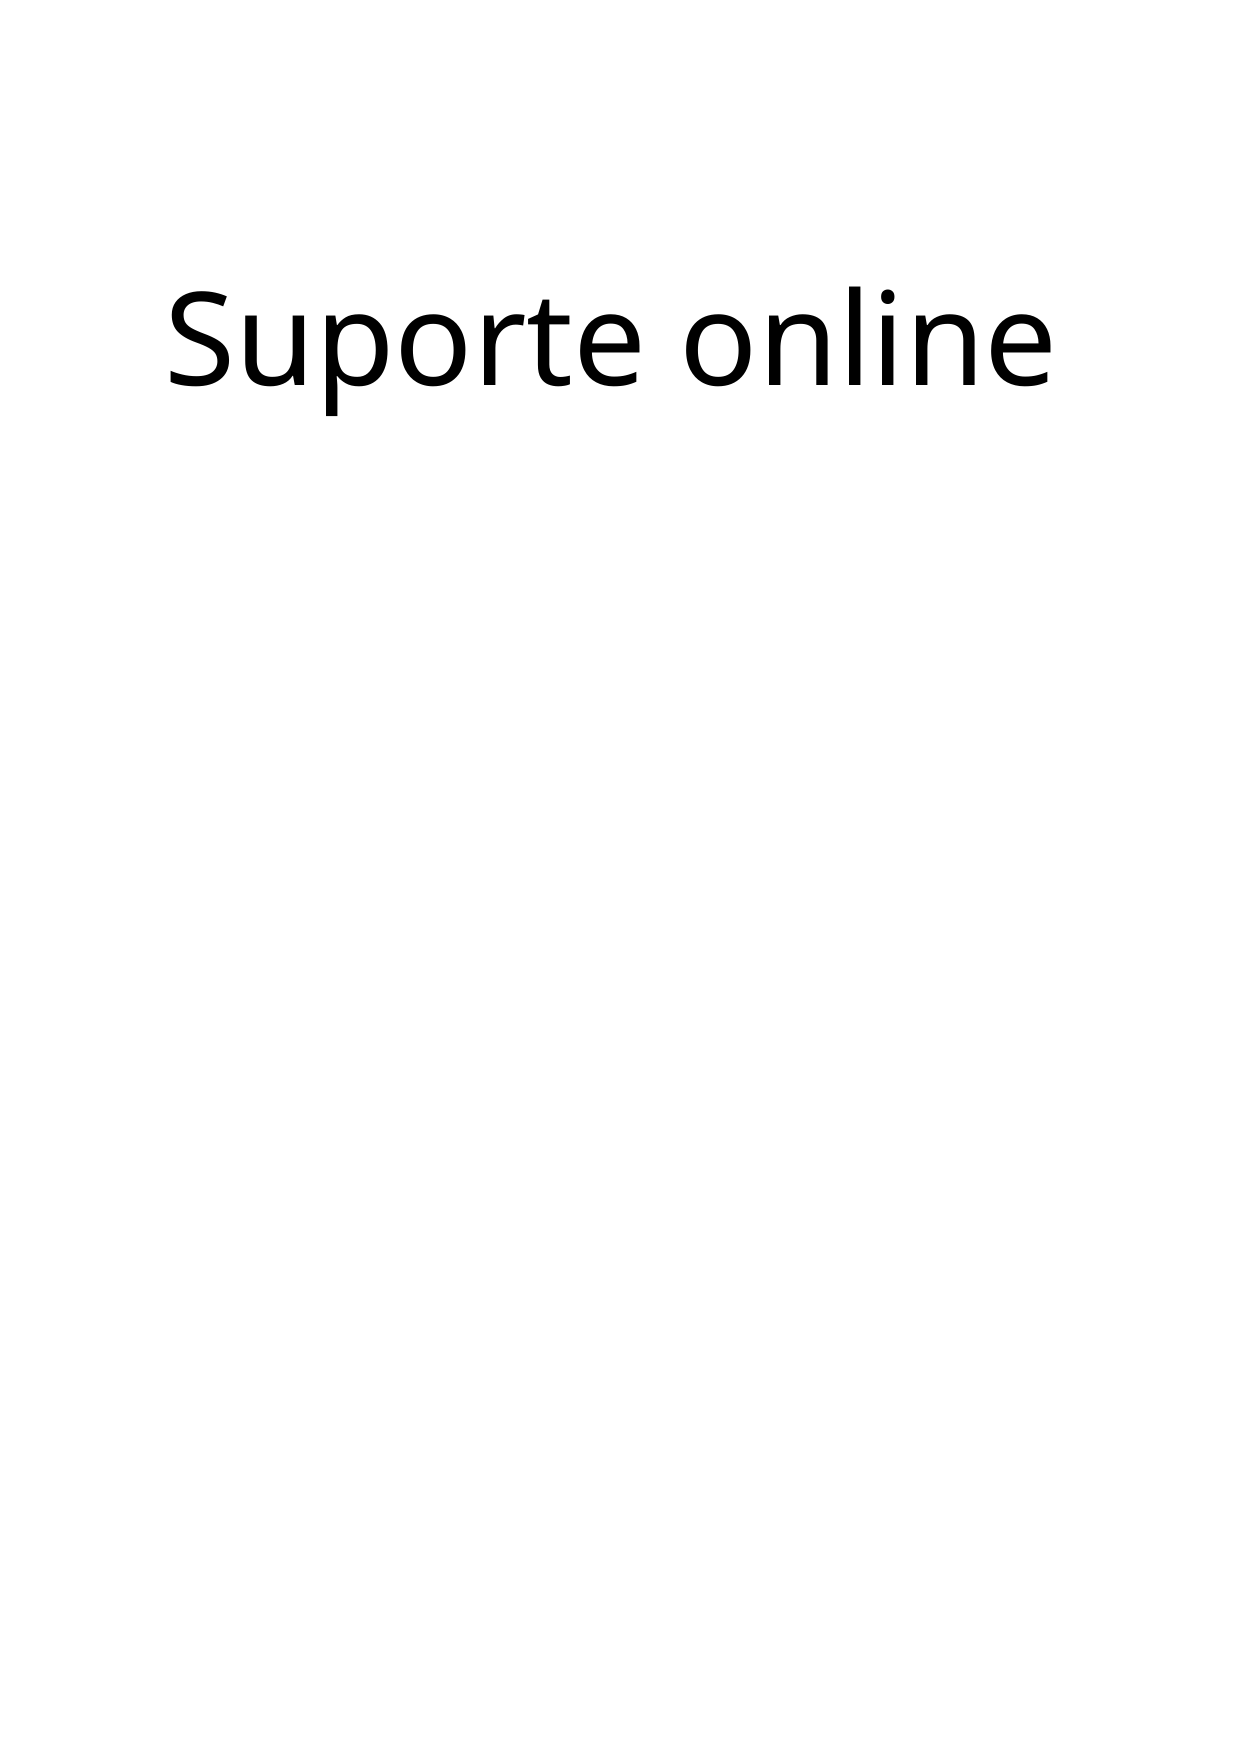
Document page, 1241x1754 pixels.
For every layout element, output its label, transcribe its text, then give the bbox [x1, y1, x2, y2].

title Suporte online [53, 188, 1170, 482]
